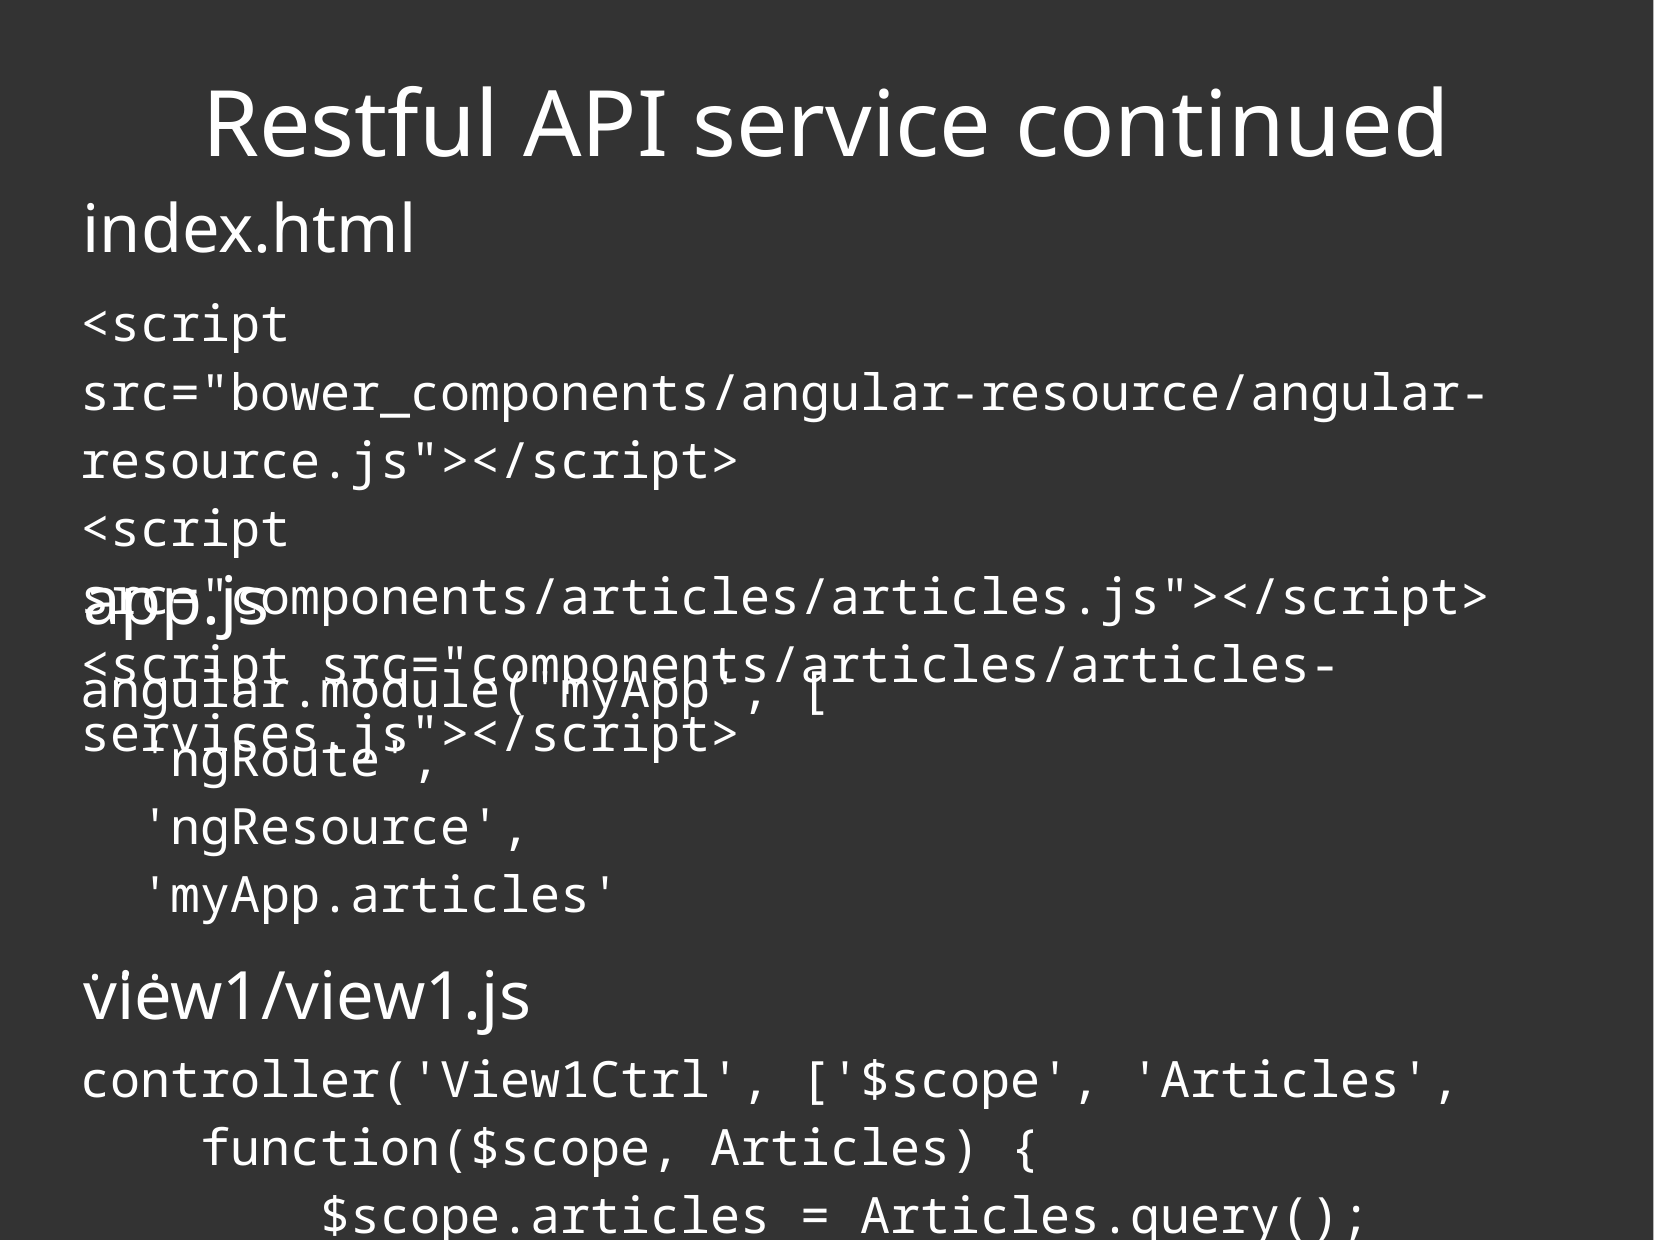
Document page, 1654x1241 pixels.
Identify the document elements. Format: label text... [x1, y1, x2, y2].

text_box angular.module('myApp', [ 'ngRoute', 'ngResource', 'myApp.articles' ... [65, 646, 1554, 912]
text_box controller('View1Ctrl', ['$scope', 'Articles', function($scope, Articles) { $scope.articles = Articles.query(); [65, 1036, 1554, 1241]
title Restful API service continued [82, 17, 1571, 153]
title view1/view1.js [83, 921, 1572, 1067]
title app.js [83, 526, 1572, 671]
title index.html [82, 153, 1572, 299]
text_box <script src="bower_components/angular-resource/angular-resource.js"></script> <script src="components/articles/articles.js"></script> <script src="components/articles/articles-services.js"></script> [65, 280, 1554, 546]
